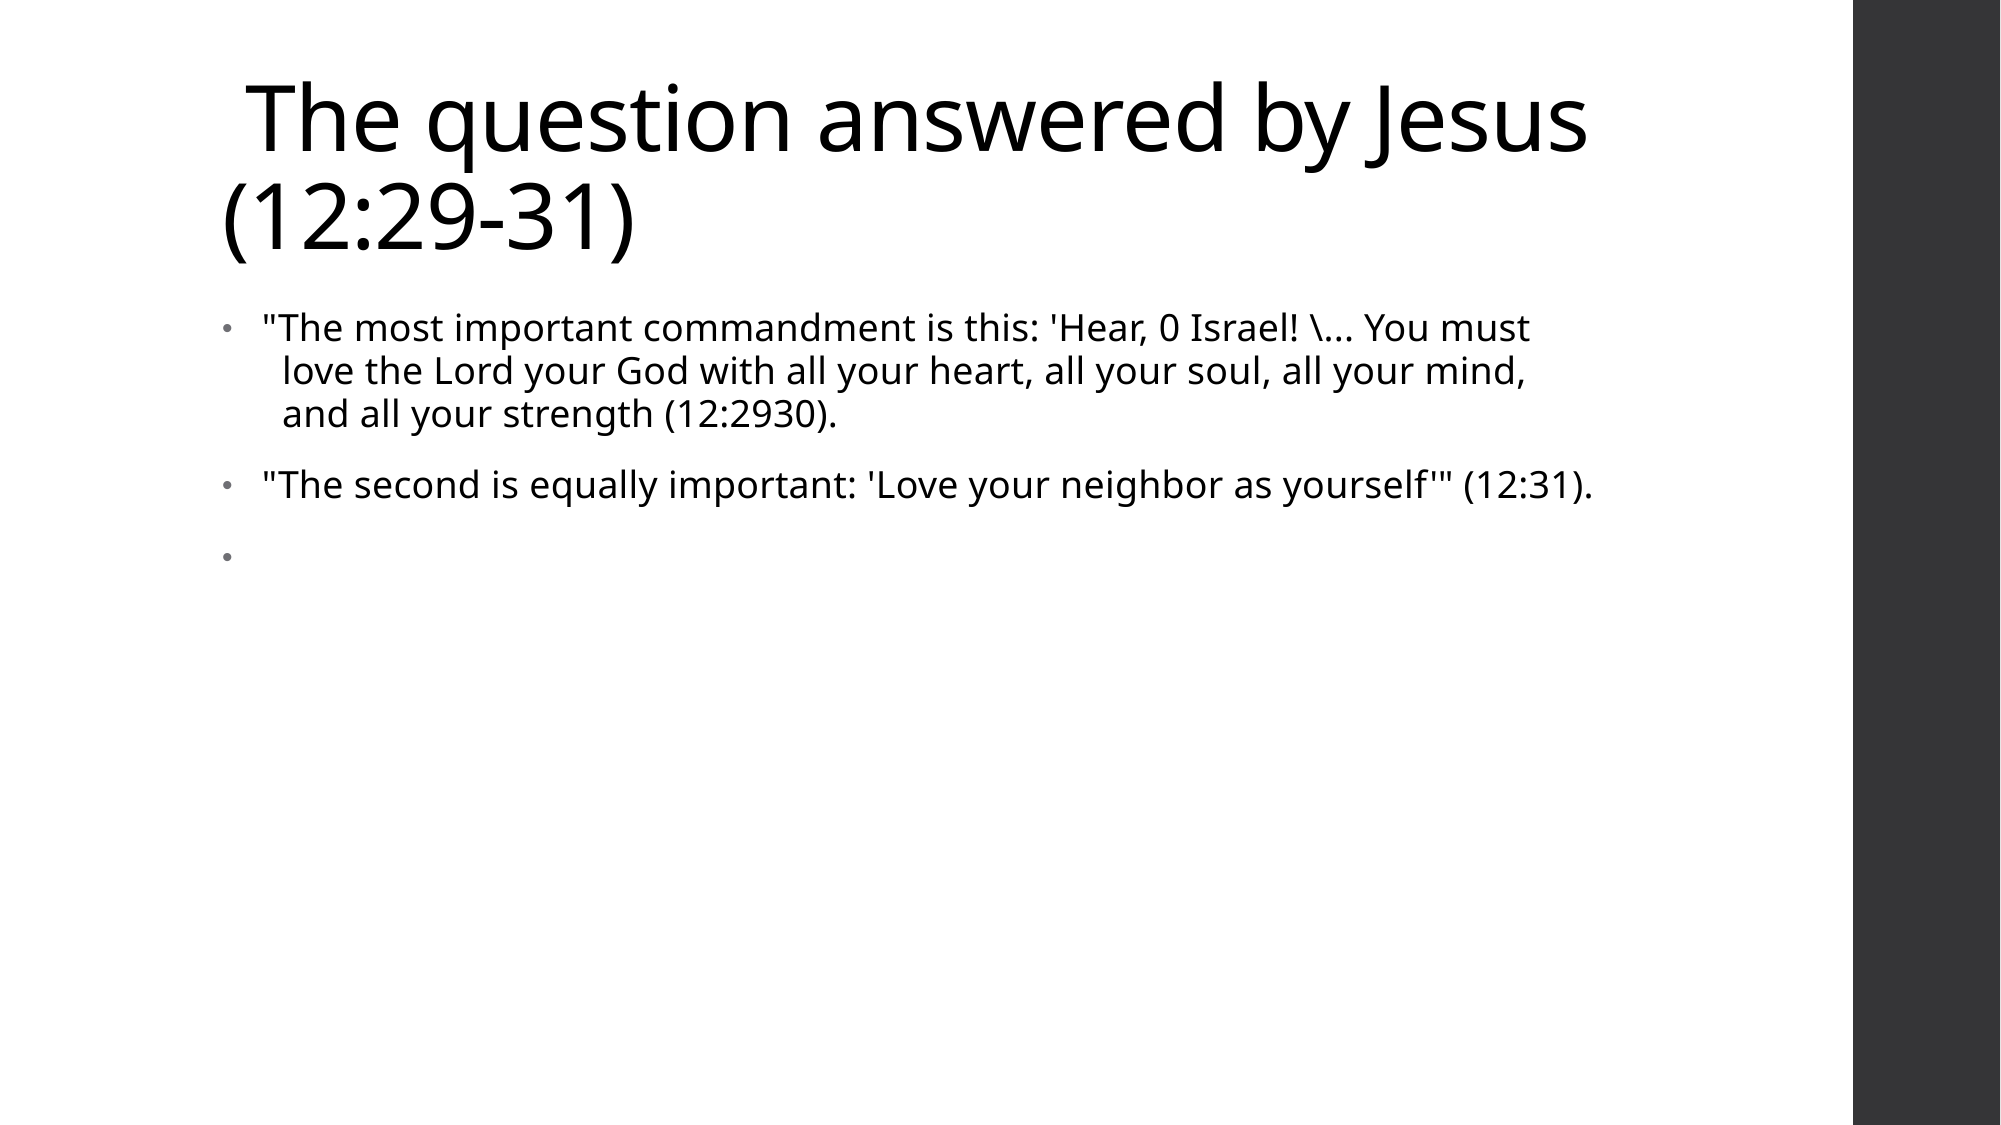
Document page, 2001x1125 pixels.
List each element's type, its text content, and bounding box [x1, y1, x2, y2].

list "The most important commandment is this: 'Hear, 0 Israel! \... You must love the Lord your God with all your heart, all your soul, all your mind, and all your strength (12:2930). "The second is equally important: 'Love your neighbor as yourself'" (12:31). [206, 299, 1617, 1014]
title The question answered by Jesus (12:29-31) [206, 60, 1797, 278]
